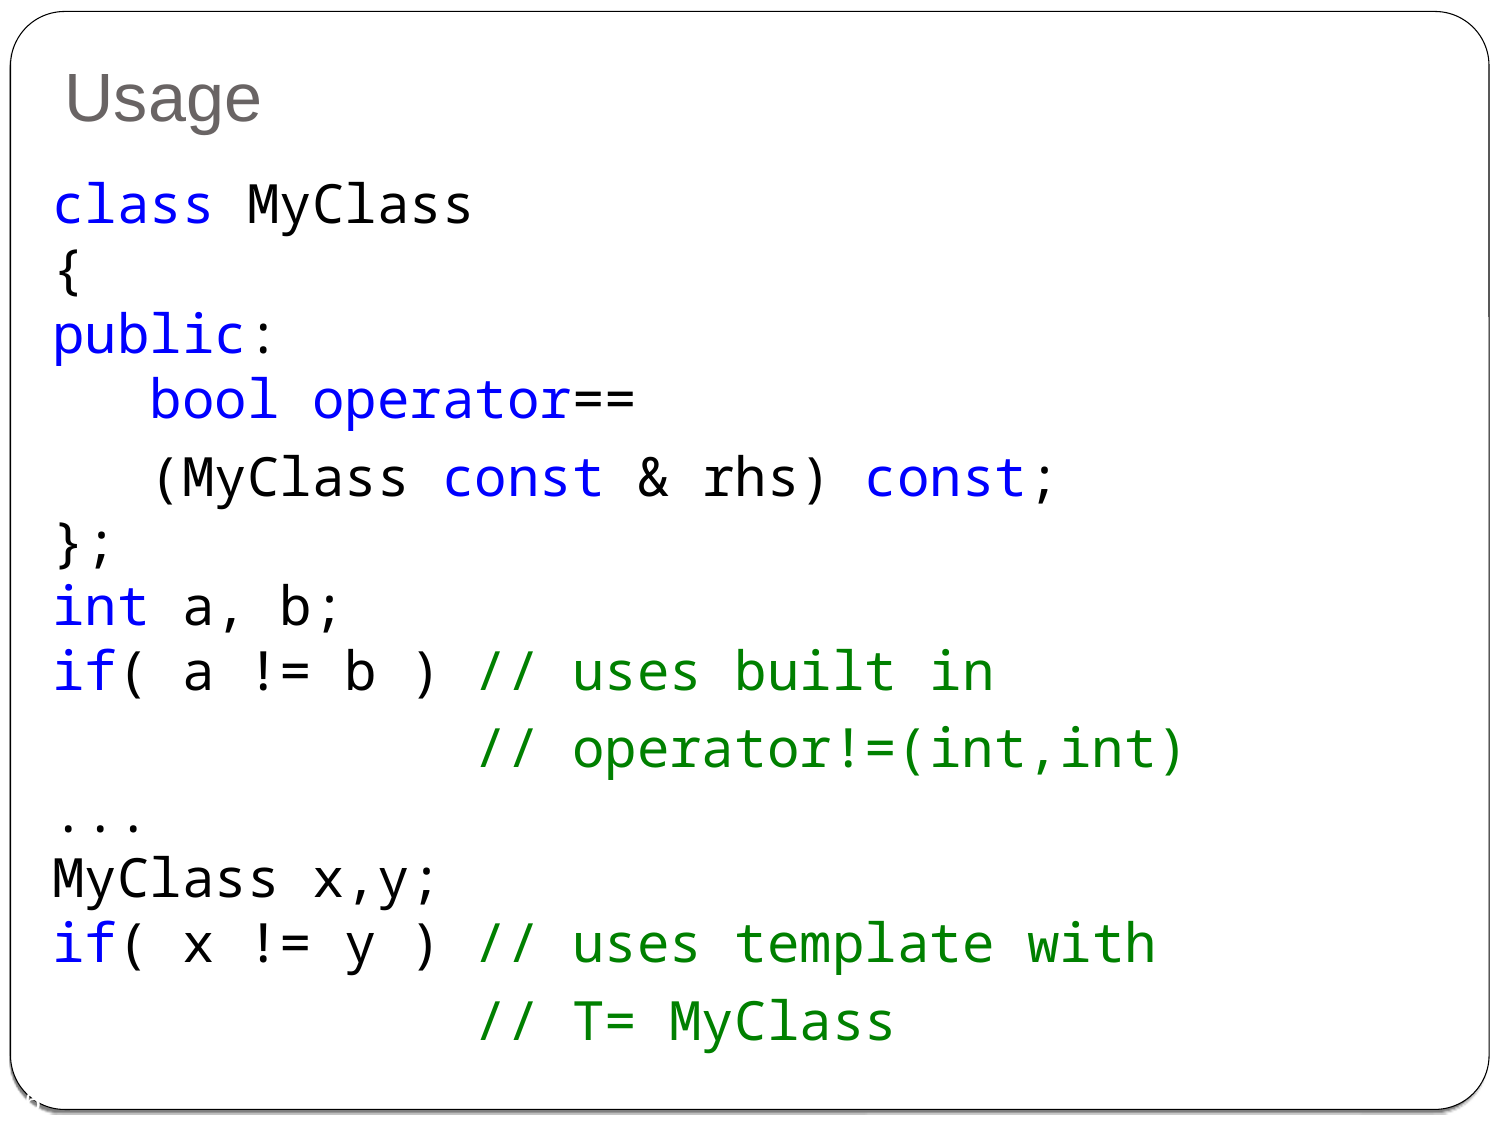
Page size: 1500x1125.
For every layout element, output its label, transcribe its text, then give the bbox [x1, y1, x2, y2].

slide_number <number> [0, 1074, 50, 1125]
title Usage [50, 45, 1450, 150]
list class MyClass { public: bool operator== (MyClass const & rhs) const; }; int a, b; if( a != b ) // uses built in // operator!=(int,int) ... MyClass x,y; if( x != y ) // uses template with // T= MyClass [37, 162, 1463, 1088]
